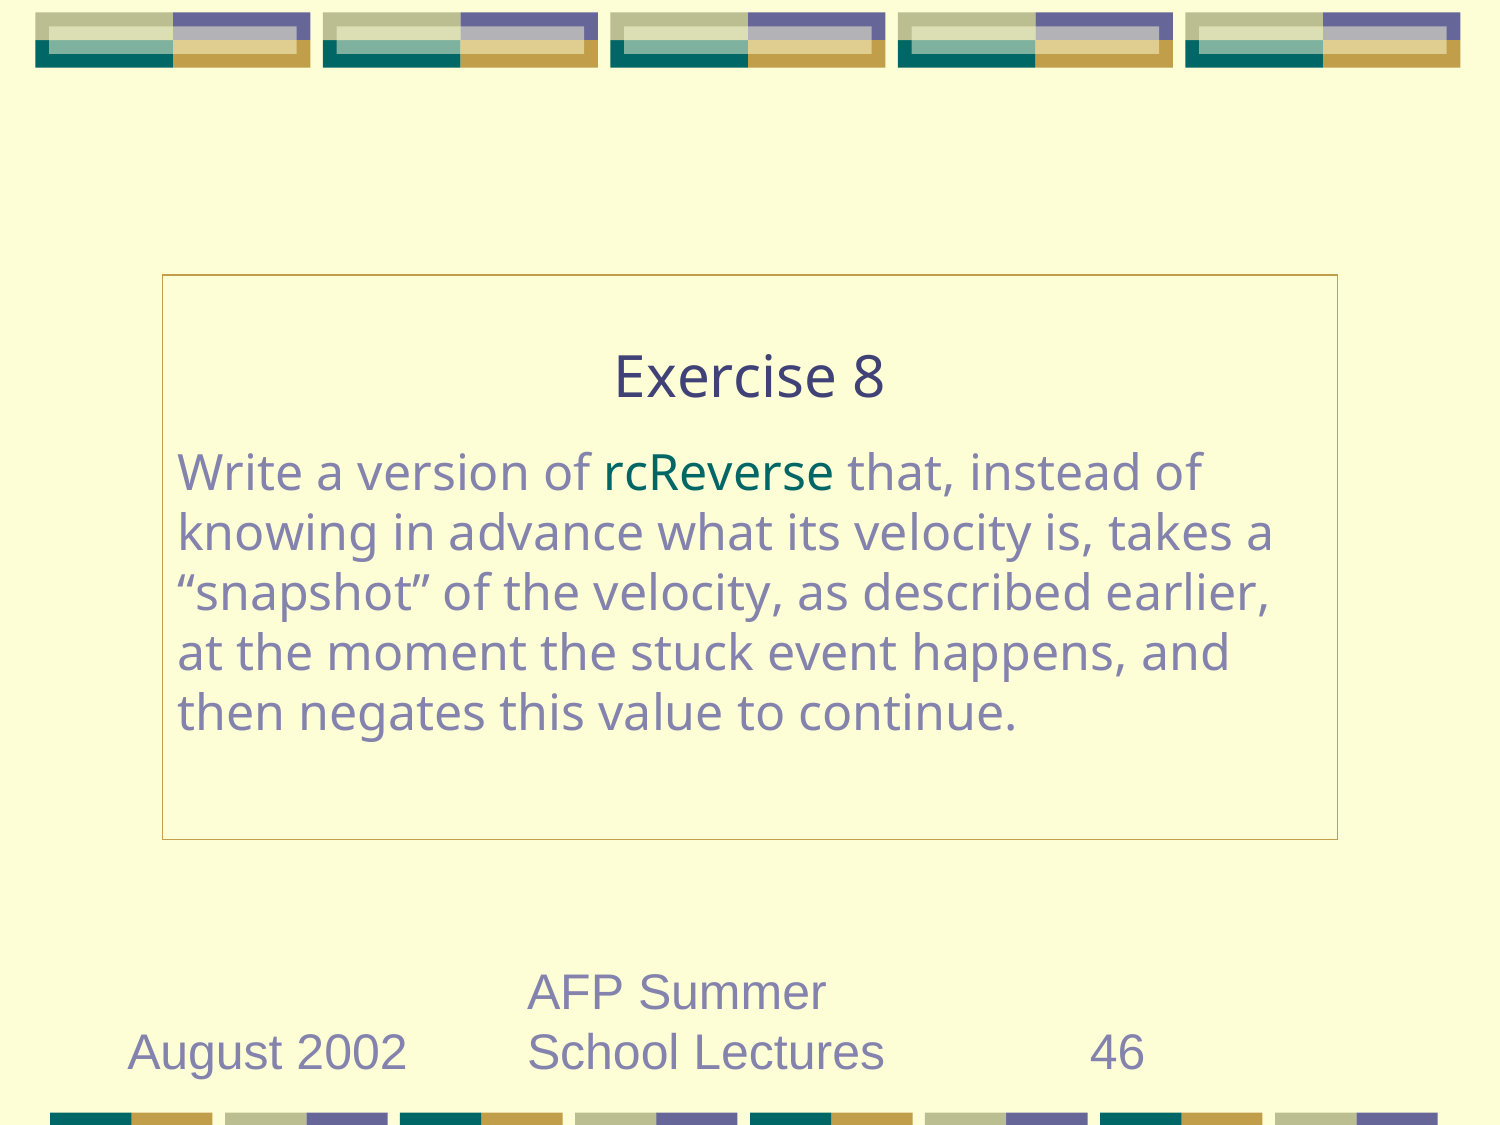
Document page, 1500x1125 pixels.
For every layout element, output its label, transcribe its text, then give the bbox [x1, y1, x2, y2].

text_box Exercise 8 Write a version of rcReverse that, instead of knowing in advance what its velocity is, takes a “snapshot” of the velocity, as described earlier, at the moment the stuck event happens, and then negates this value to continue. [162, 274, 1338, 840]
